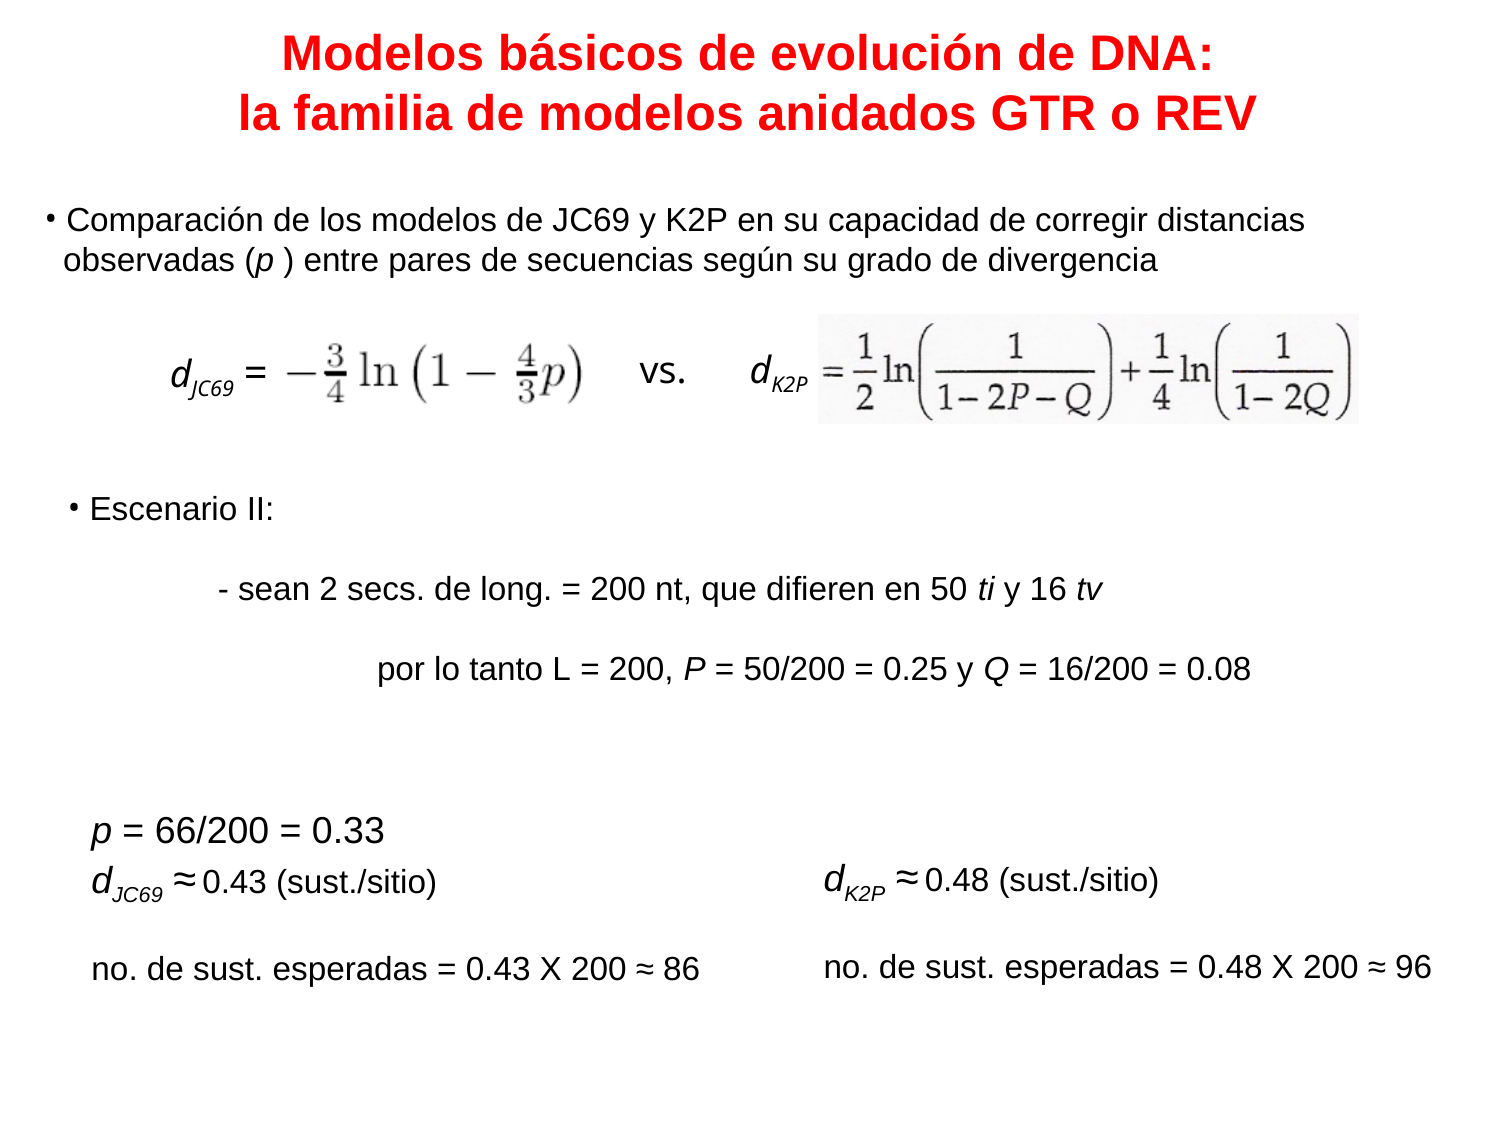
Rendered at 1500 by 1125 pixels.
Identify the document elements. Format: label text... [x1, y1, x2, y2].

picture [818, 314, 1359, 424]
text_box Comparación de los modelos de JC69 y K2P en su capacidad de corregir distancias observadas (p ) entre pares de secuencias según su grado de divergencia [29, 190, 1332, 286]
text_box dK2P [734, 337, 823, 405]
text_box p = 66/200 = 0.33 dJC69 ≈ 0.43 (sust./sitio) no. de sust. esperadas = 0.43 X 200 ≈ 86 [76, 798, 717, 995]
picture [278, 337, 589, 409]
text_box vs. [624, 337, 708, 399]
text_box Modelos básicos de evolución de DNA: la familia de modelos anidados GTR o REV [223, 13, 1273, 149]
text_box dK2P ≈ 0.48 (sust./sitio) no. de sust. esperadas = 0.48 X 200 ≈ 96 [808, 842, 1449, 1033]
text_box dJC69 = [155, 338, 283, 409]
text_box Escenario II: - sean 2 secs. de long. = 200 nt, que difieren en 50 ti y 16 tv por lo tanto L = 200, P = 50/200 = 0.25 y Q = 16/200 = 0.08 [53, 479, 1267, 695]
